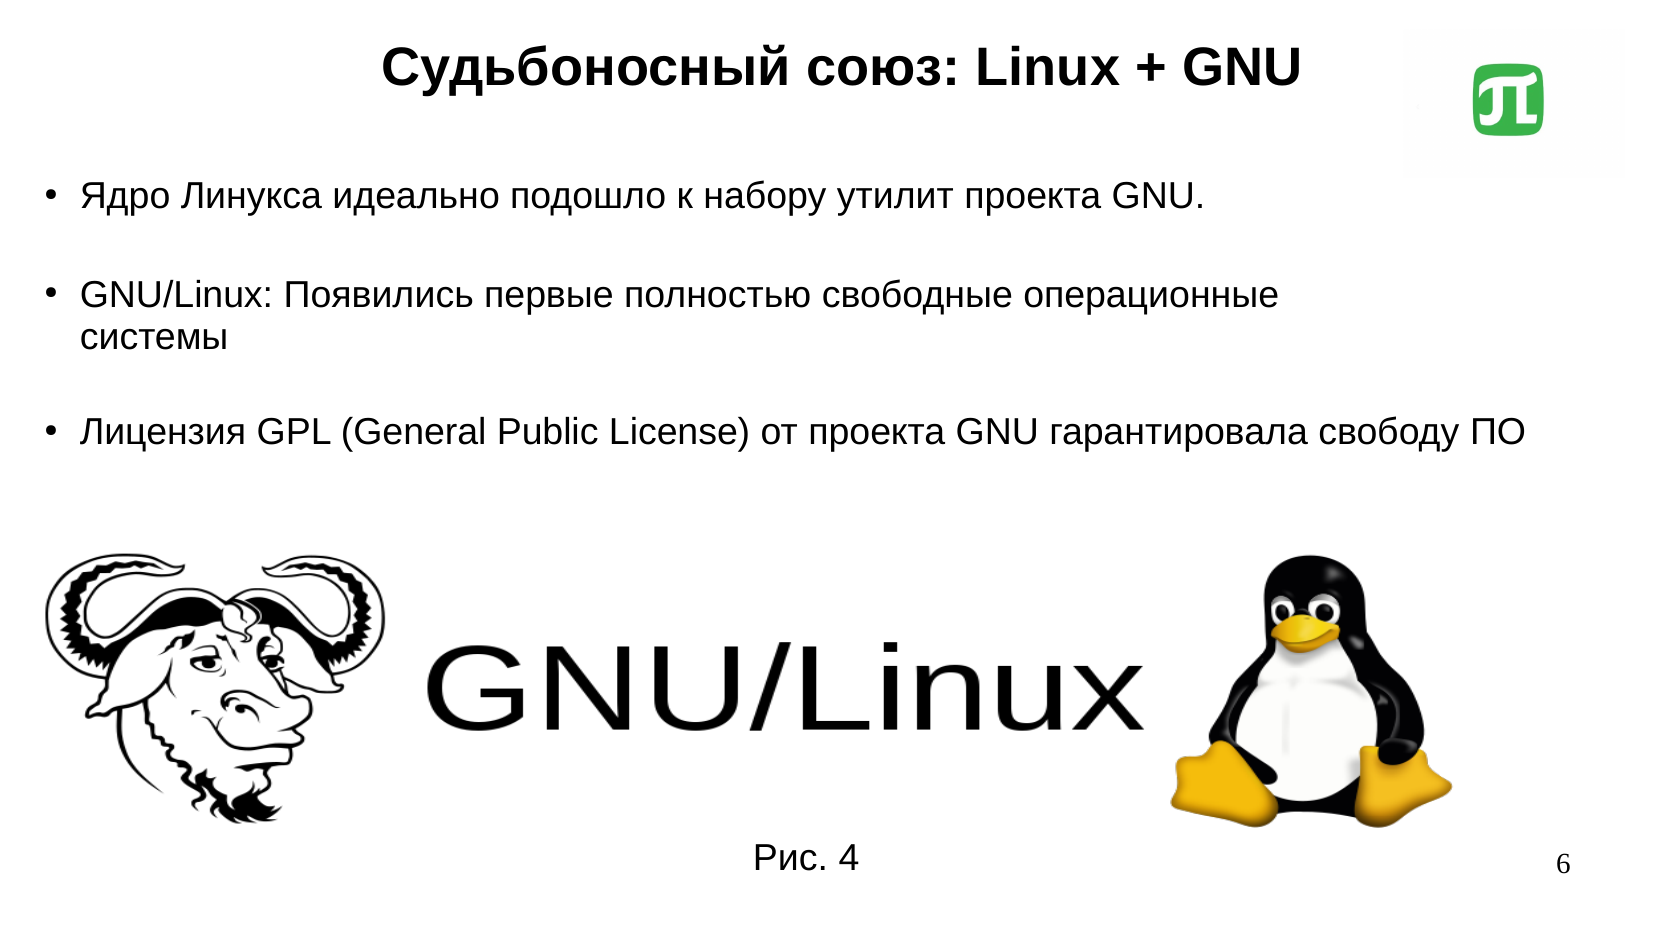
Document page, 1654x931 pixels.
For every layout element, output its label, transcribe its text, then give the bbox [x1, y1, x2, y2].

text_box Лицензия GPL (General Public License) от проекта GNU гарантировала свободу ПО [29, 403, 1599, 502]
text_box Судьбоносный союз: Linux + GNU [366, 29, 1403, 166]
picture [1403, 29, 1625, 178]
text_box GNU/Linux: Появились первые полностью свободные операционные системы [29, 265, 1401, 365]
text_box Ядро Линукса идеально подошло к набору утилит проекта GNU. [29, 166, 1245, 265]
text_box Рис. 4 [738, 828, 1034, 886]
picture [31, 517, 1477, 857]
